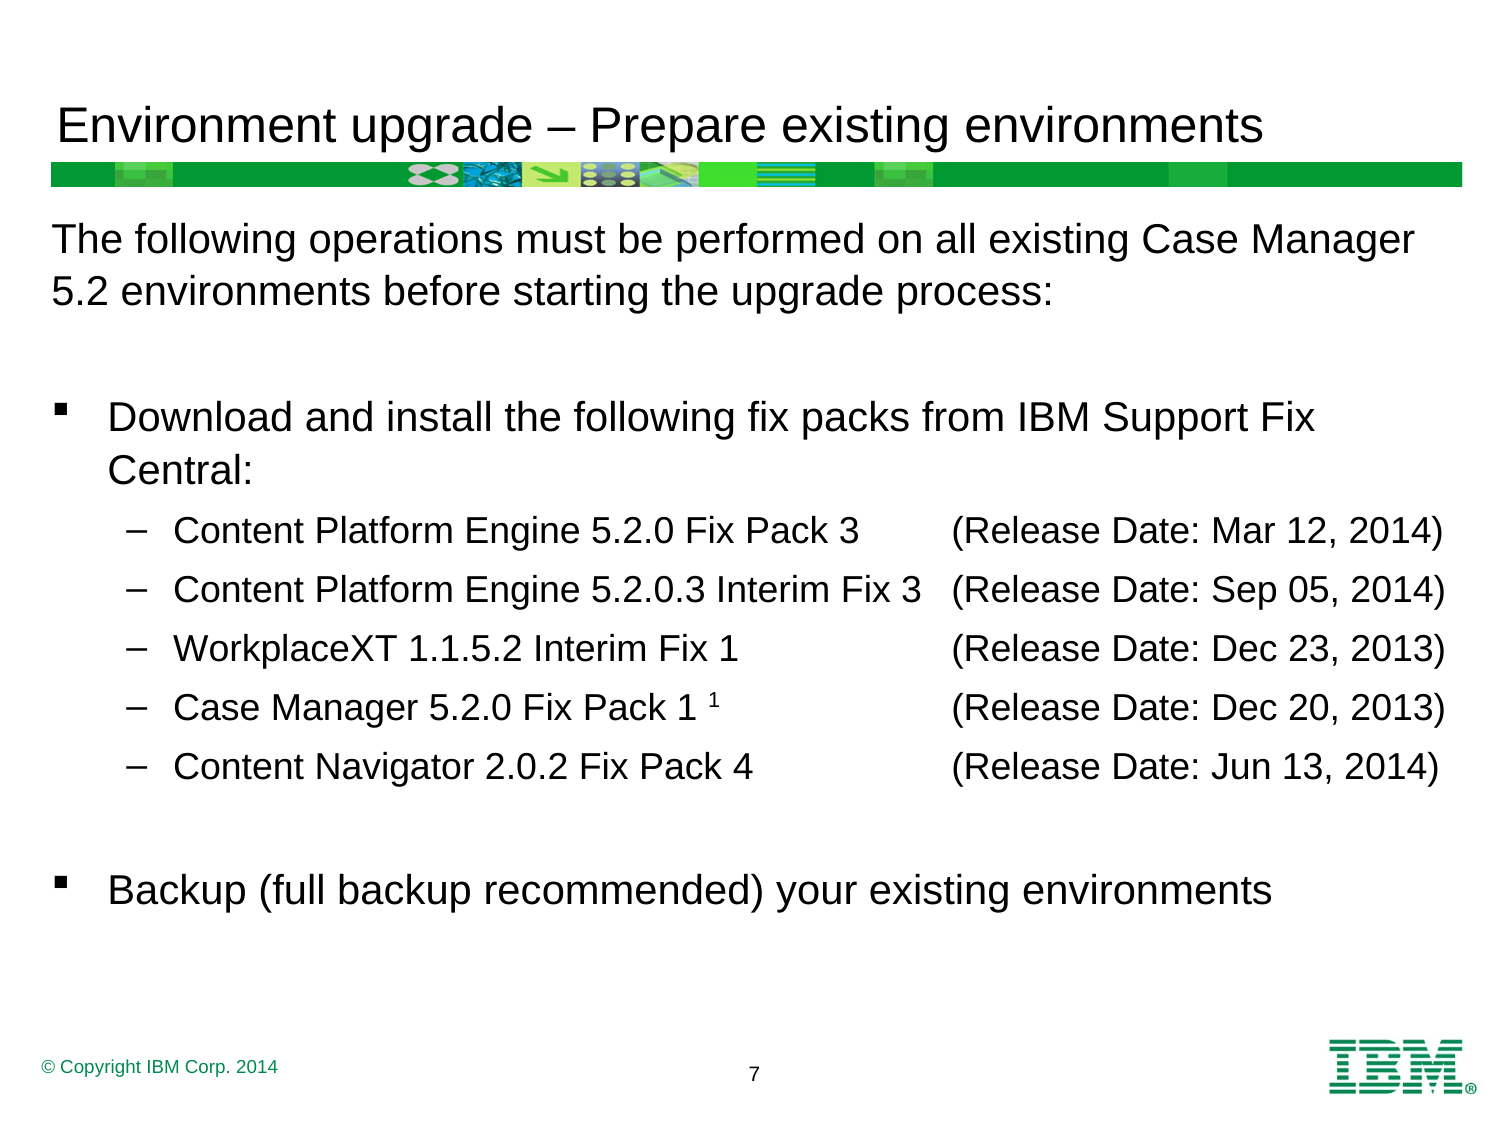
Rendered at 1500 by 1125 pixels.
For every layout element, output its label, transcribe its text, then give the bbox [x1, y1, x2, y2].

picture [1327, 1037, 1479, 1096]
list The following operations must be performed on all existing Case Manager 5.2 environments before starting the upgrade process: Download and install the following fix packs from IBM Support Fix Central: Content Platform Engine 5.2.0 Fix Pack 3 (Release Date: Mar 12, 2014) Content Platform Engine 5.2.0.3 Interim Fix 3 (Release Date: Sep 05, 2014) WorkplaceXT 1.1.5.2 Interim Fix 1 (Release Date: Dec 23, 2013) Case Manager 5.2.0 Fix Pack 1 1 (Release Date: Dec 20, 2013) Content Navigator 2.0.2 Fix Pack 4 (Release Date: Jun 13, 2014) Backup (full backup recommended) your existing environments [36, 201, 1477, 921]
title Environment upgrade – Prepare existing environments [41, 54, 1477, 189]
